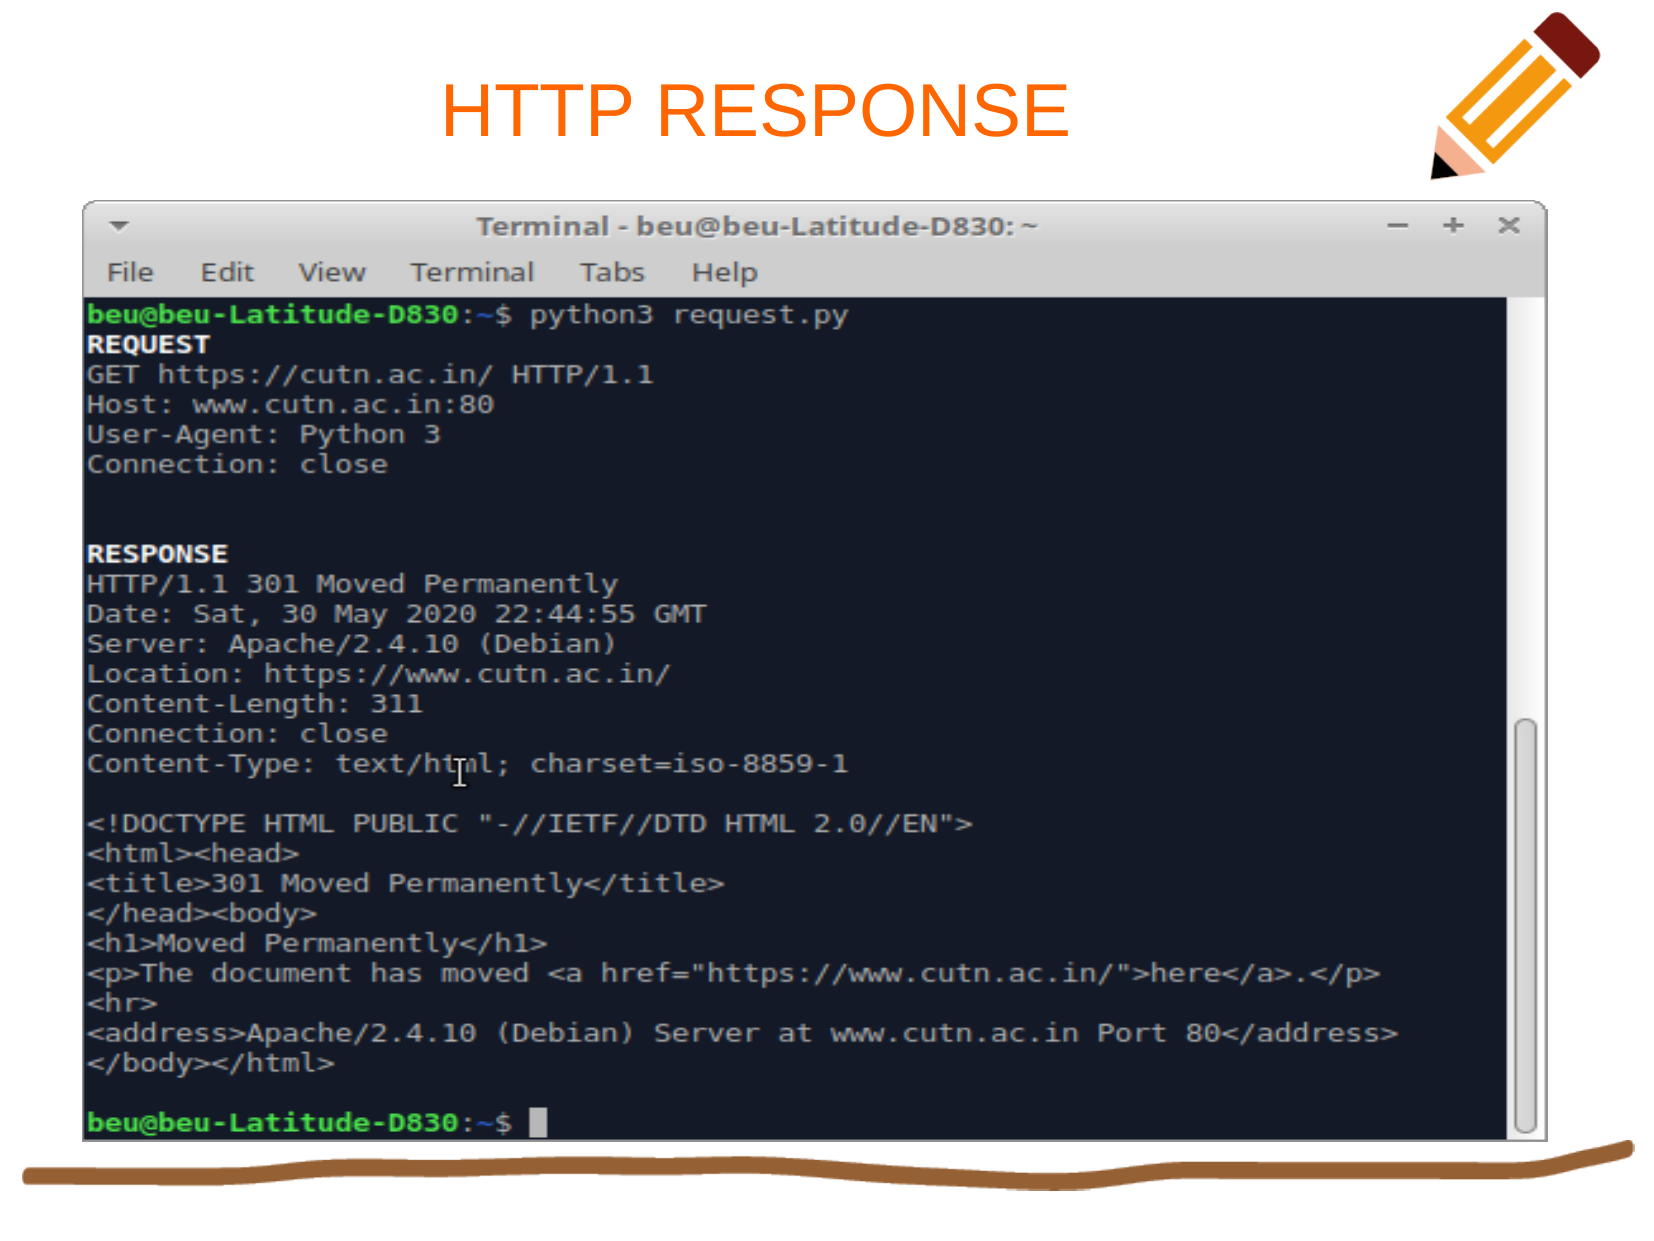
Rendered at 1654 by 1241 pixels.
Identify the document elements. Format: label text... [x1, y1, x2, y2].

title HTTP RESPONSE [82, 49, 1430, 172]
picture [22, 200, 1635, 1191]
picture [1430, 12, 1601, 181]
